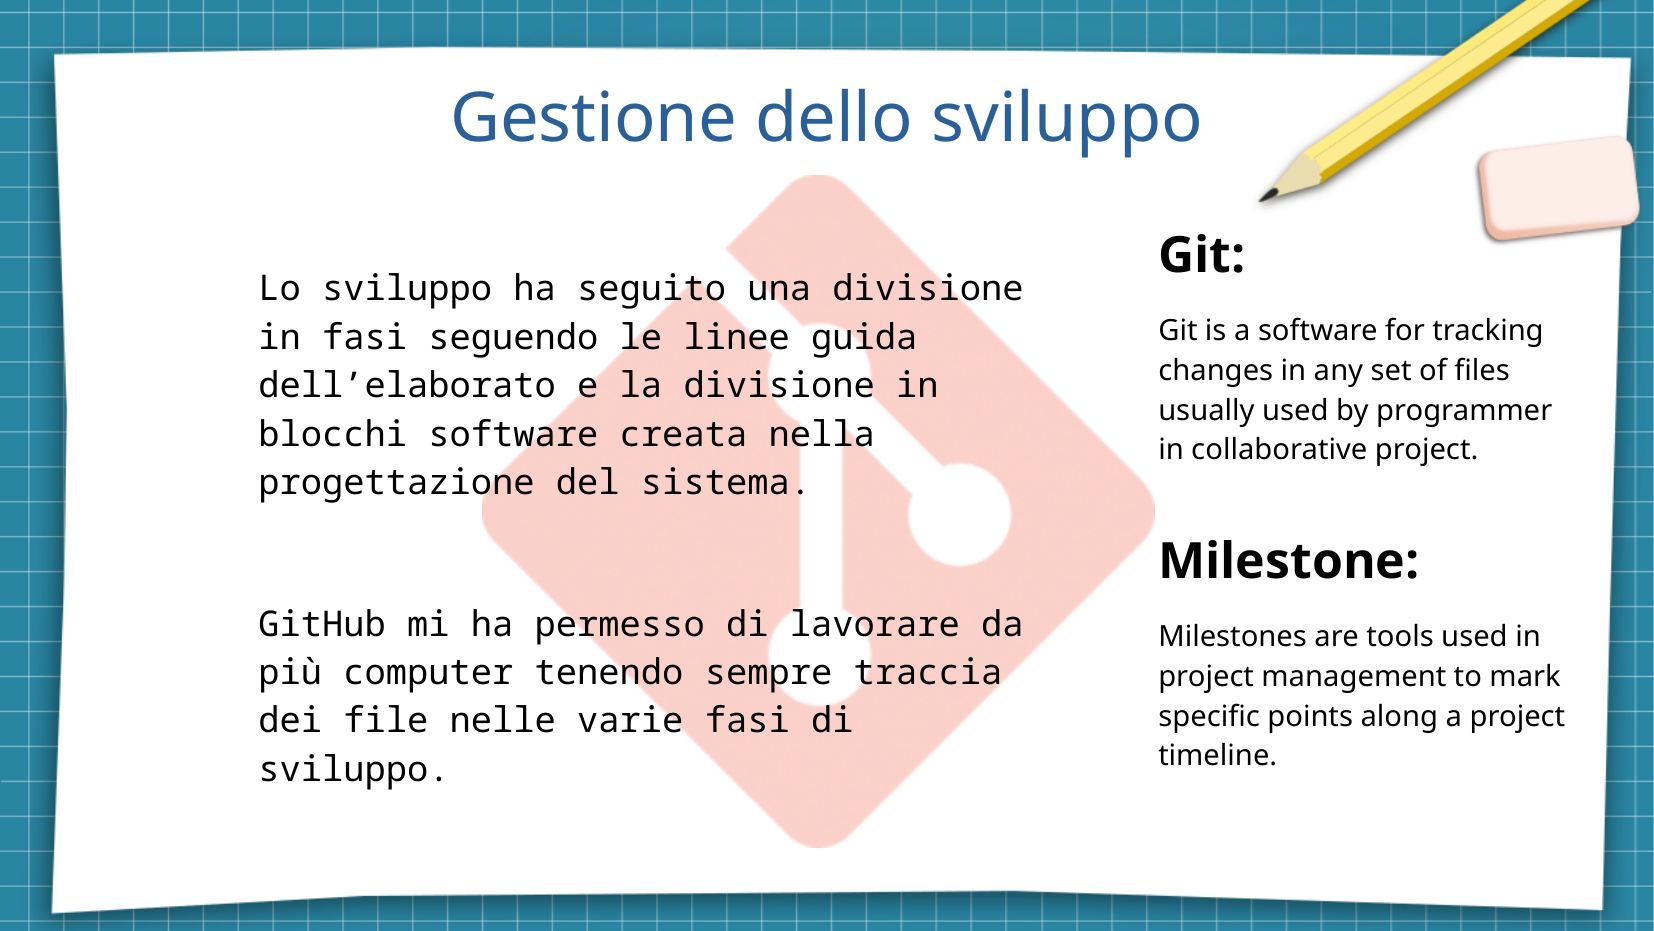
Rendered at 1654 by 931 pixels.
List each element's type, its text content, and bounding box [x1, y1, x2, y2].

list Git: Git is a software for tracking changes in any set of files usually used by programmer in collaborative project. [1087, 219, 1570, 488]
picture [0, 0, 1654, 931]
list Milestone: Milestones are tools used in project management to mark specific points along a project timeline. [1087, 525, 1576, 826]
list Lo sviluppo ha seguito una divisione in fasi seguendo le linee guida dell’elaborato e la divisione in blocchi software creata nella progettazione del sistema. GitHub mi ha permesso di lavorare da più computer tenendo sempre traccia dei file nelle varie fasi di sviluppo. [187, 192, 1051, 863]
title Gestione dello sviluppo [82, 37, 1571, 193]
